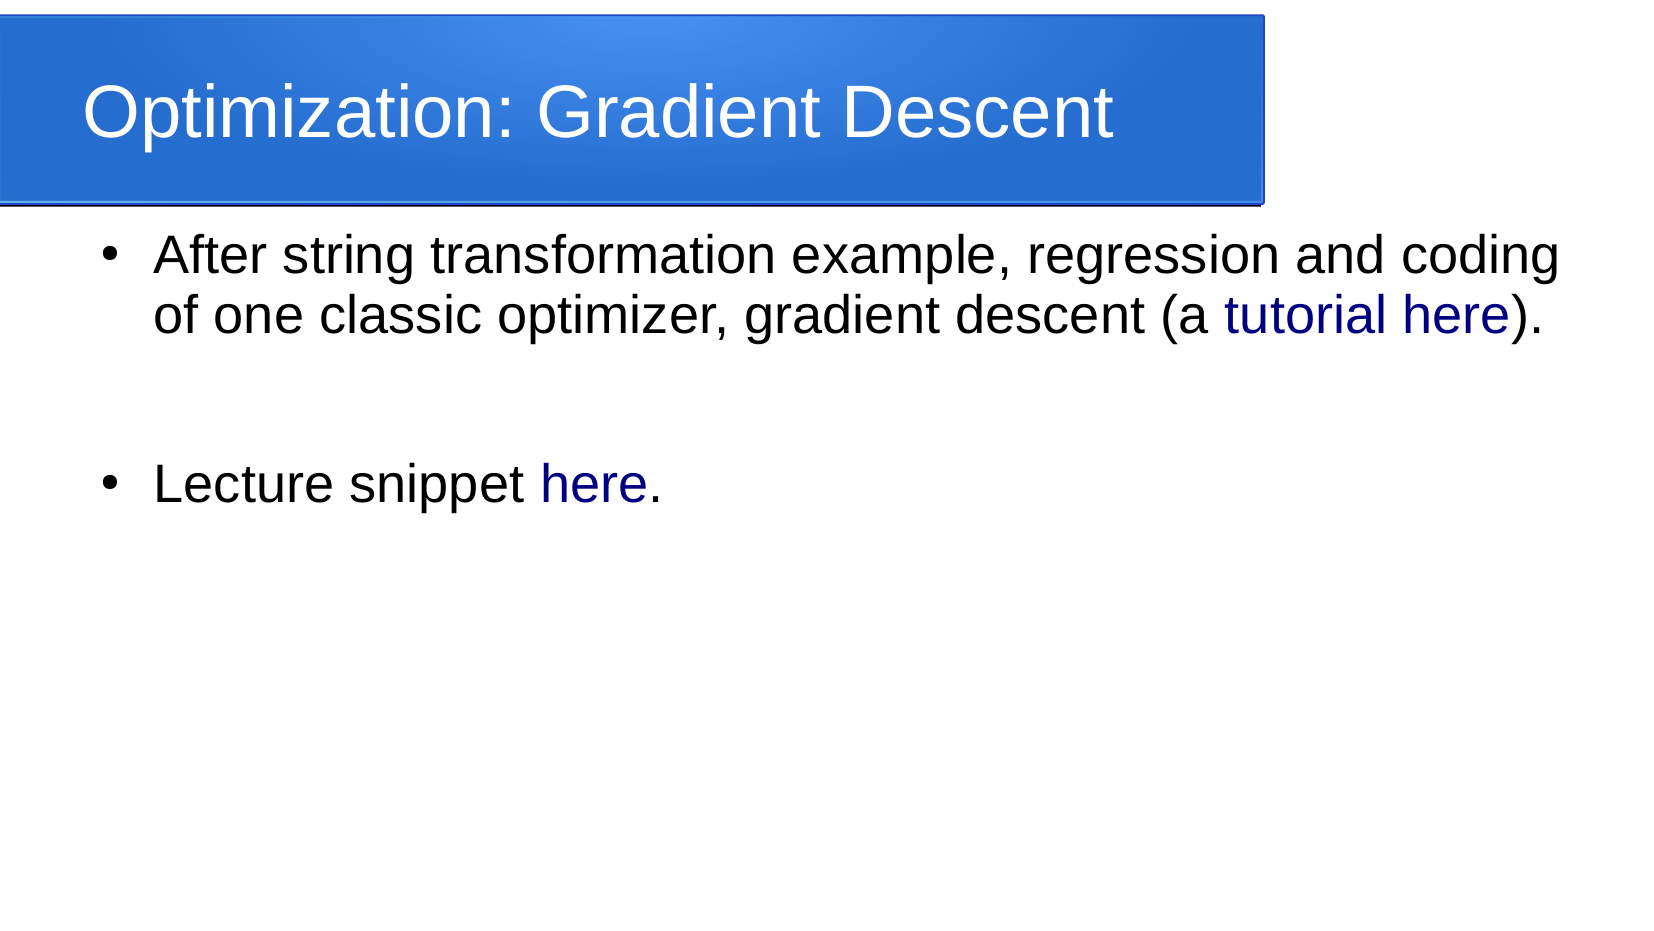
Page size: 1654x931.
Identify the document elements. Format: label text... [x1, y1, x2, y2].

list After string transformation example, regression and coding of one classic optimizer, gradient descent (a tutorial here). Lecture snippet here. [82, 224, 1571, 764]
title Optimization: Gradient Descent [82, 35, 1235, 189]
